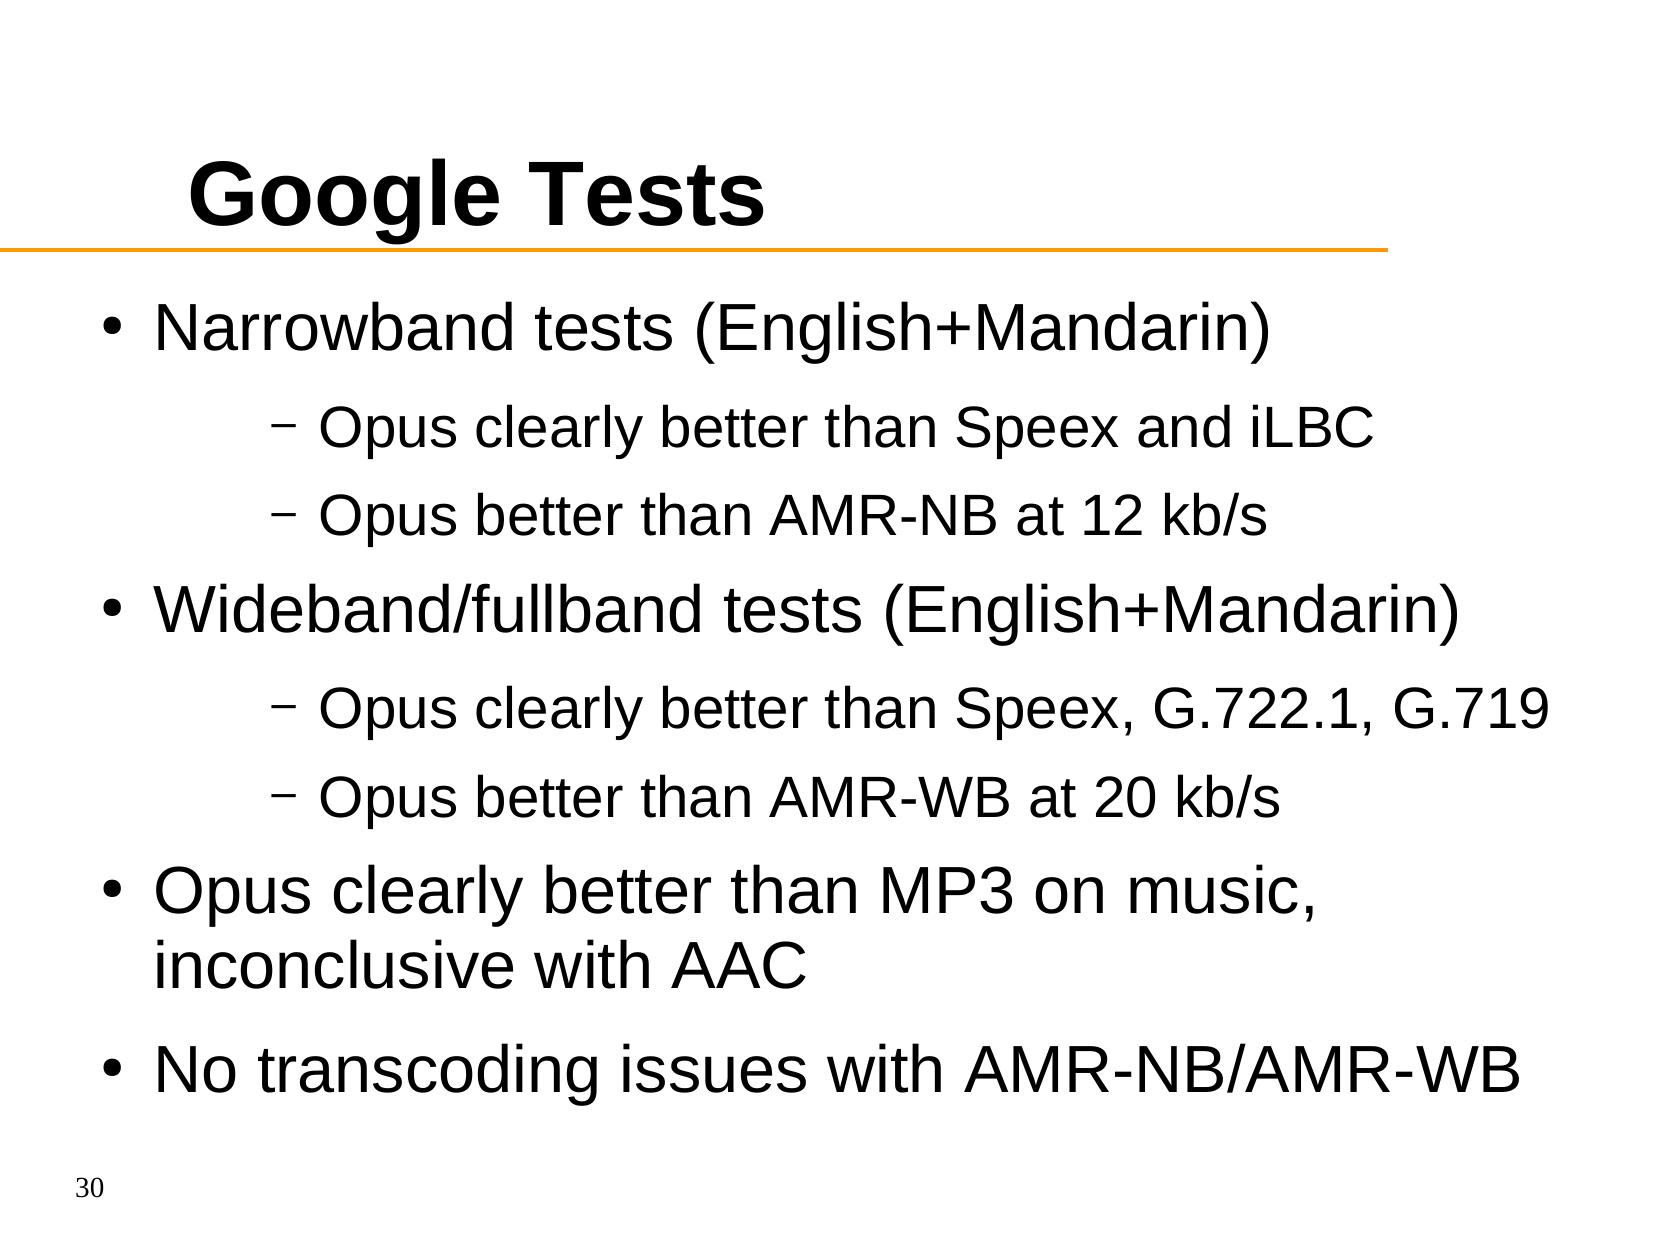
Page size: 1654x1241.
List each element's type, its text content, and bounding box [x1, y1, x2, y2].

list Narrowband tests (English+Mandarin) Opus clearly better than Speex and iLBC Opus better than AMR-NB at 12 kb/s Wideband/fullband tests (English+Mandarin) Opus clearly better than Speex, G.722.1, G.719 Opus better than AMR-WB at 20 kb/s Opus clearly better than MP3 on music, inconclusive with AAC No transcoding issues with AMR-NB/AMR-WB [82, 290, 1571, 1108]
title Google Tests [187, 52, 1571, 245]
